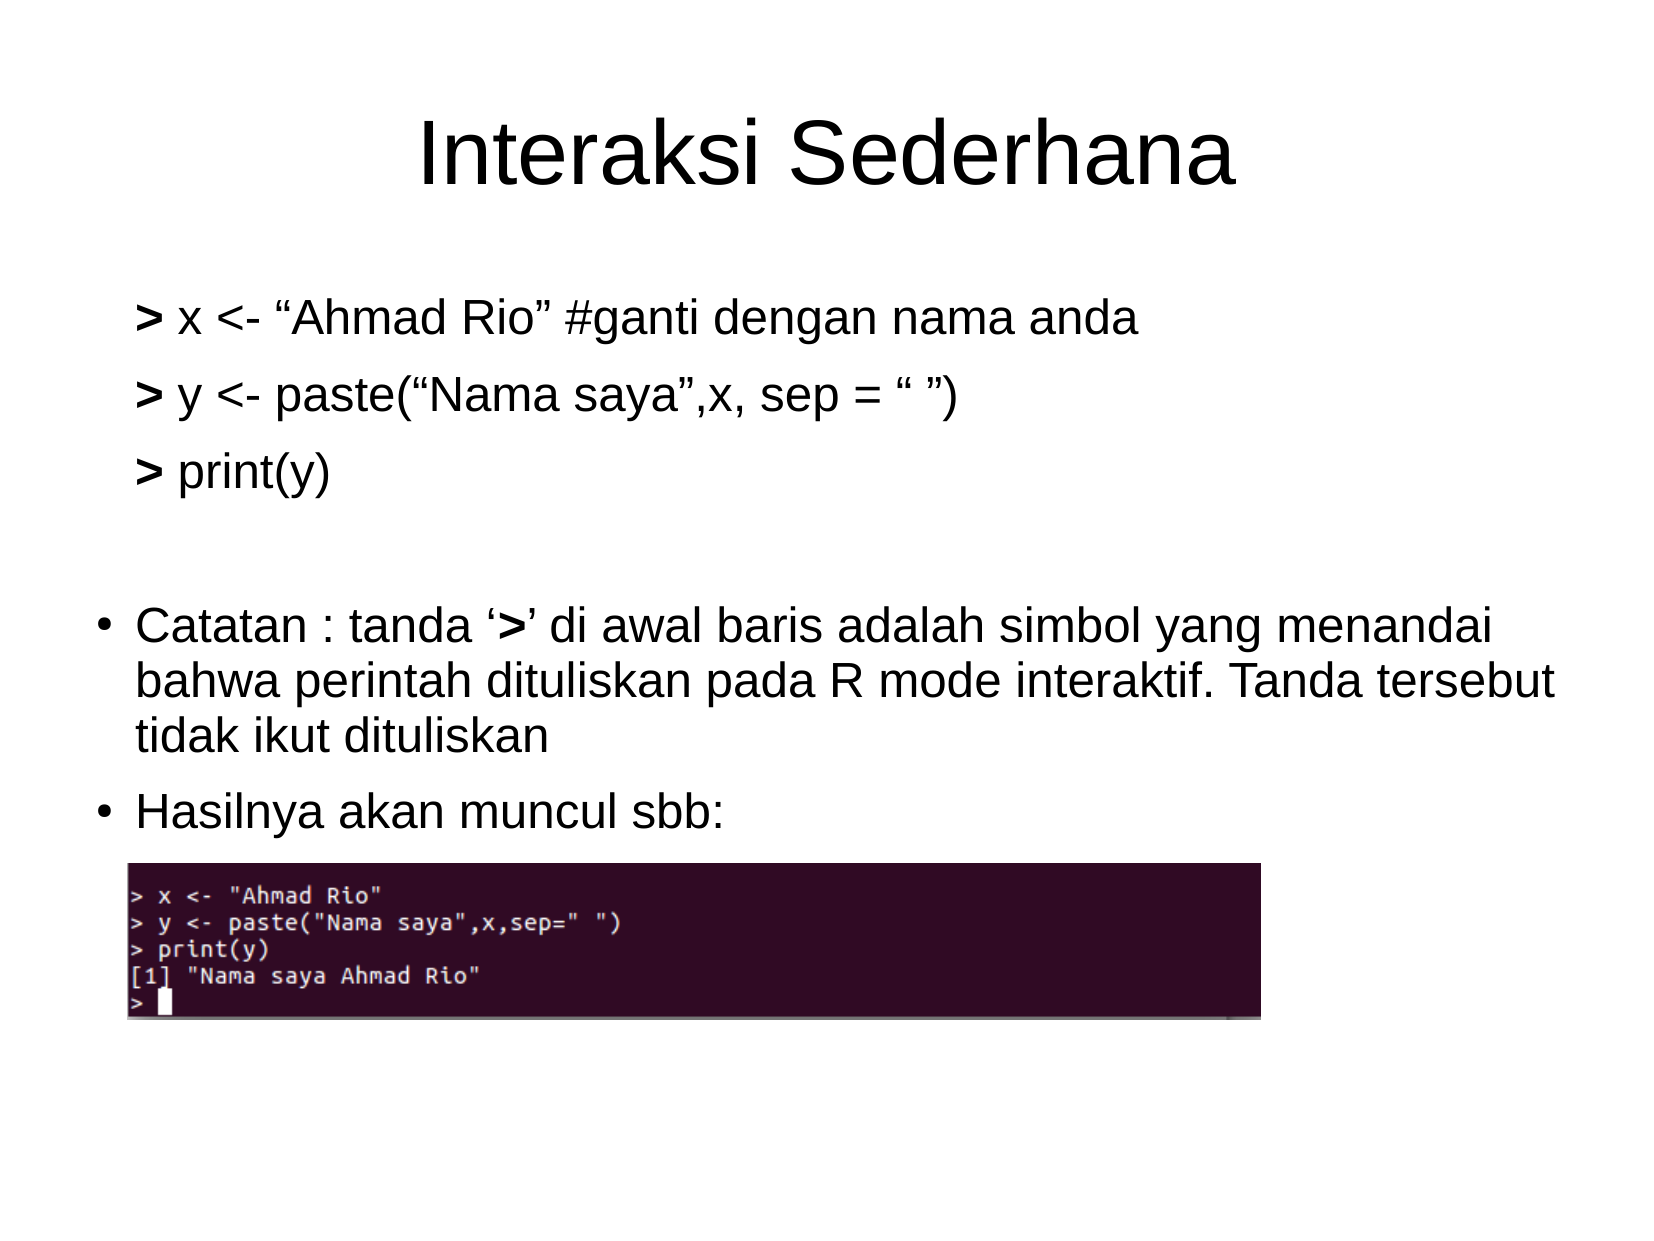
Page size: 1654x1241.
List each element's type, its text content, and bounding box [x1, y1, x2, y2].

title Interaksi Sederhana [82, 49, 1571, 257]
list > x <- “Ahmad Rio” #ganti dengan nama anda > y <- paste(“Nama saya”,x, sep = “ ”) > print(y) Catatan : tanda ‘>’ di awal baris adalah simbol yang menandai bahwa perintah dituliskan pada R mode interaktif. Tanda tersebut tidak ikut dituliskan Hasilnya akan muncul sbb: [82, 290, 1571, 841]
picture [127, 863, 1261, 1021]
